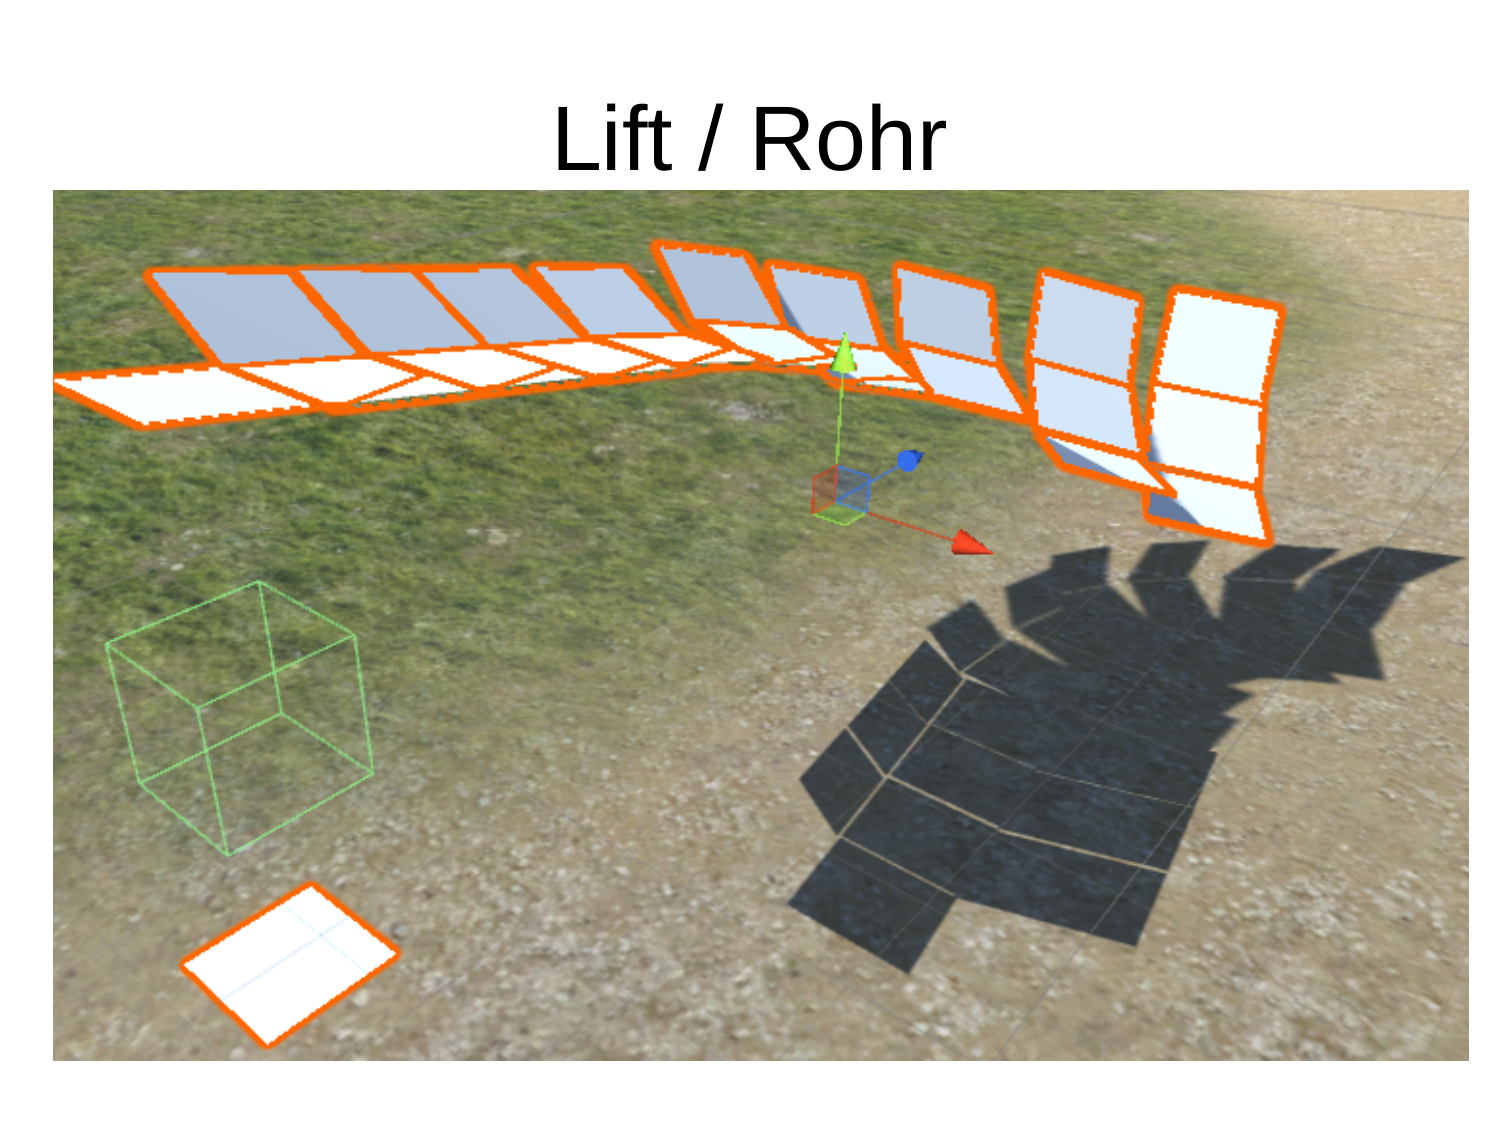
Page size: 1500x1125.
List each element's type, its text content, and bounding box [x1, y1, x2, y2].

picture [53, 190, 1469, 1061]
title Lift / Rohr [75, 44, 1425, 190]
